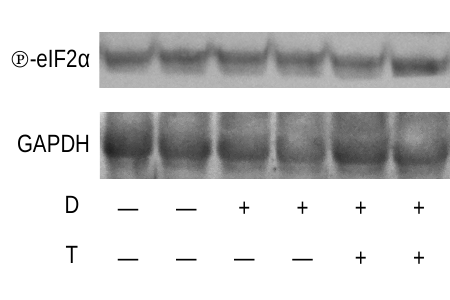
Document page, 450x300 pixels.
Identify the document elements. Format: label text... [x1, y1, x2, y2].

table_cell — [216, 233, 273, 282]
table_header — [158, 183, 215, 232]
picture [99, 112, 450, 180]
table_header + [274, 183, 332, 232]
table_cell + [333, 233, 390, 282]
table_cell — [274, 233, 332, 282]
table_header D [46, 183, 99, 232]
table_cell — [100, 233, 157, 282]
table_cell T [46, 233, 99, 282]
text_box GAPDH [0, 129, 91, 159]
table_cell + [391, 233, 448, 282]
table_header + [391, 183, 448, 232]
table_header — [100, 183, 157, 232]
table_header + [216, 183, 273, 232]
table_cell — [158, 233, 215, 282]
text_box Ⓟ-eIF2α [0, 43, 91, 73]
picture [99, 32, 450, 88]
table_header + [333, 183, 390, 232]
